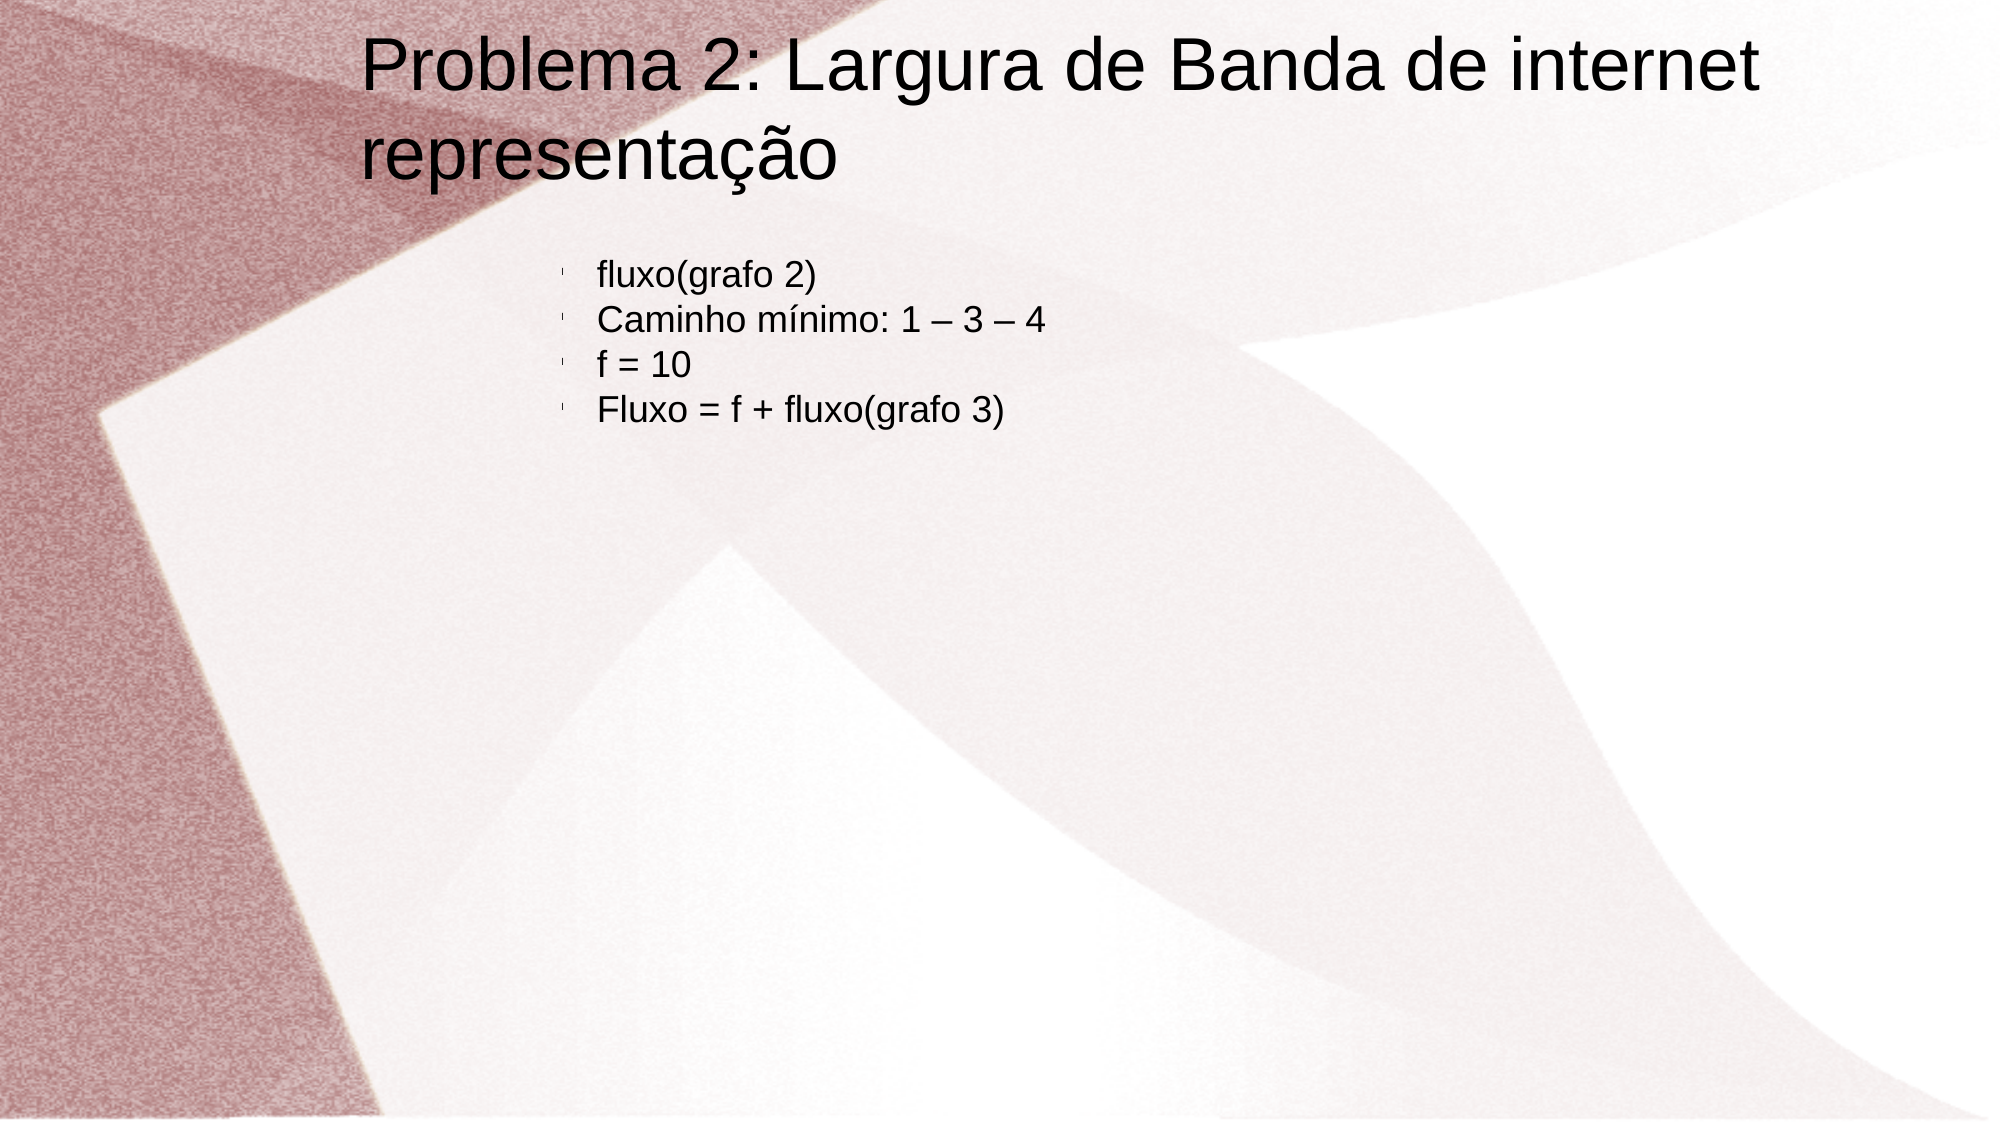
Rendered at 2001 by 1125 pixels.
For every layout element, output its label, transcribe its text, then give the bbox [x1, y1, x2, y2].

text_box fluxo(grafo 2) Caminho mínimo: 1 – 3 – 4 f = 10 Fluxo = f + fluxo(grafo 3) [561, 250, 1275, 870]
text_box Problema 2: Largura de Banda de internet representação [360, 0, 1822, 210]
picture [0, 0, 2001, 1125]
